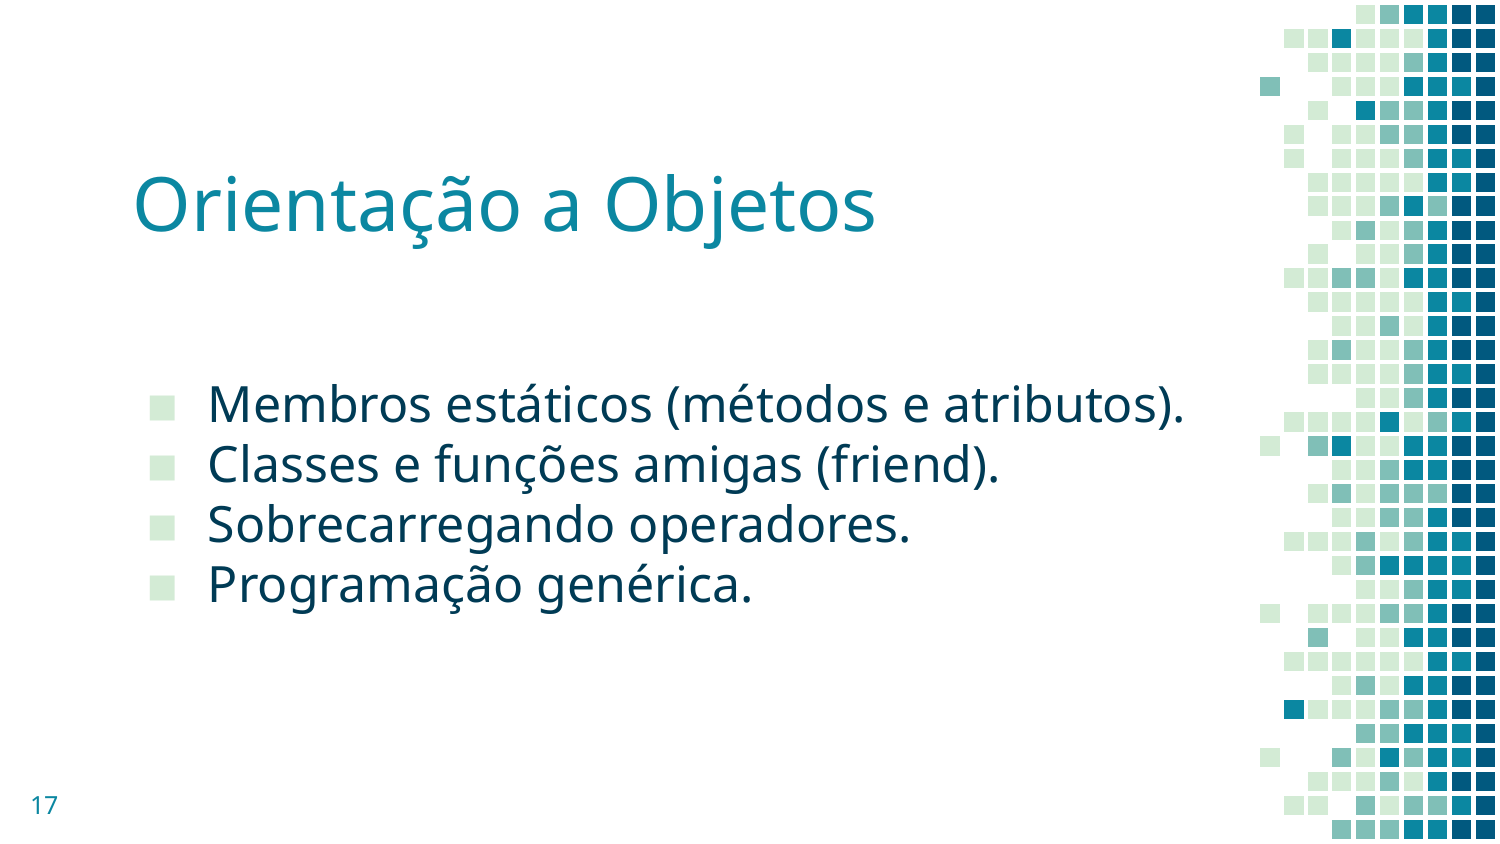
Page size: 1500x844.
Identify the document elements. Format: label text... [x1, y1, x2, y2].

list Membros estáticos (métodos e atributos). Classes e funções amigas (friend). Sobrecarregando operadores. Programação genérica. [117, 284, 1227, 774]
slide_number <number> [15, 774, 105, 839]
title Orientação a Objetos [117, 121, 1227, 262]
